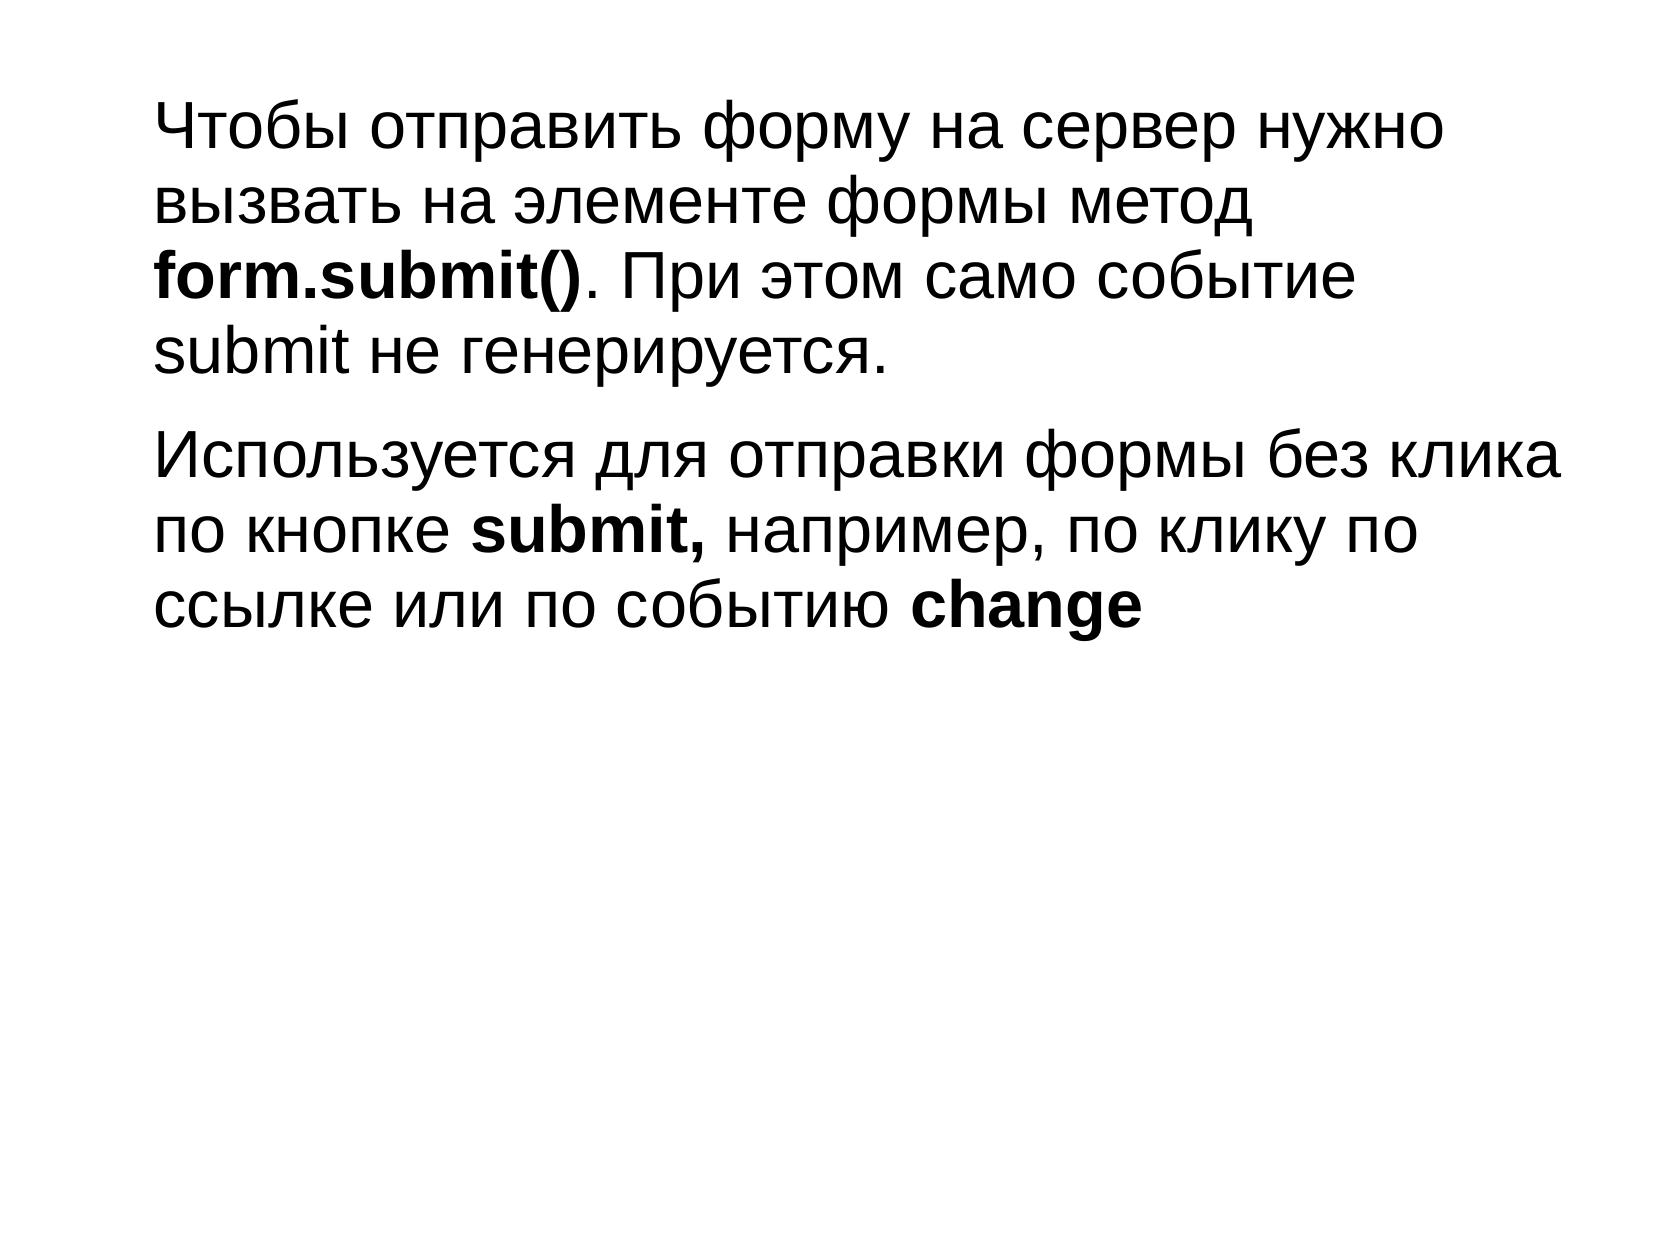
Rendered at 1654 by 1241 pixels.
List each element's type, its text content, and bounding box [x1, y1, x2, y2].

list Чтобы отправить форму на сервер нужно вызвать на элементе формы метод form.submit(). При этом само событие submit не генерируется. Используется для отправки формы без клика по кнопке submit, например, по клику по ссылке или по событию change [82, 88, 1571, 1109]
